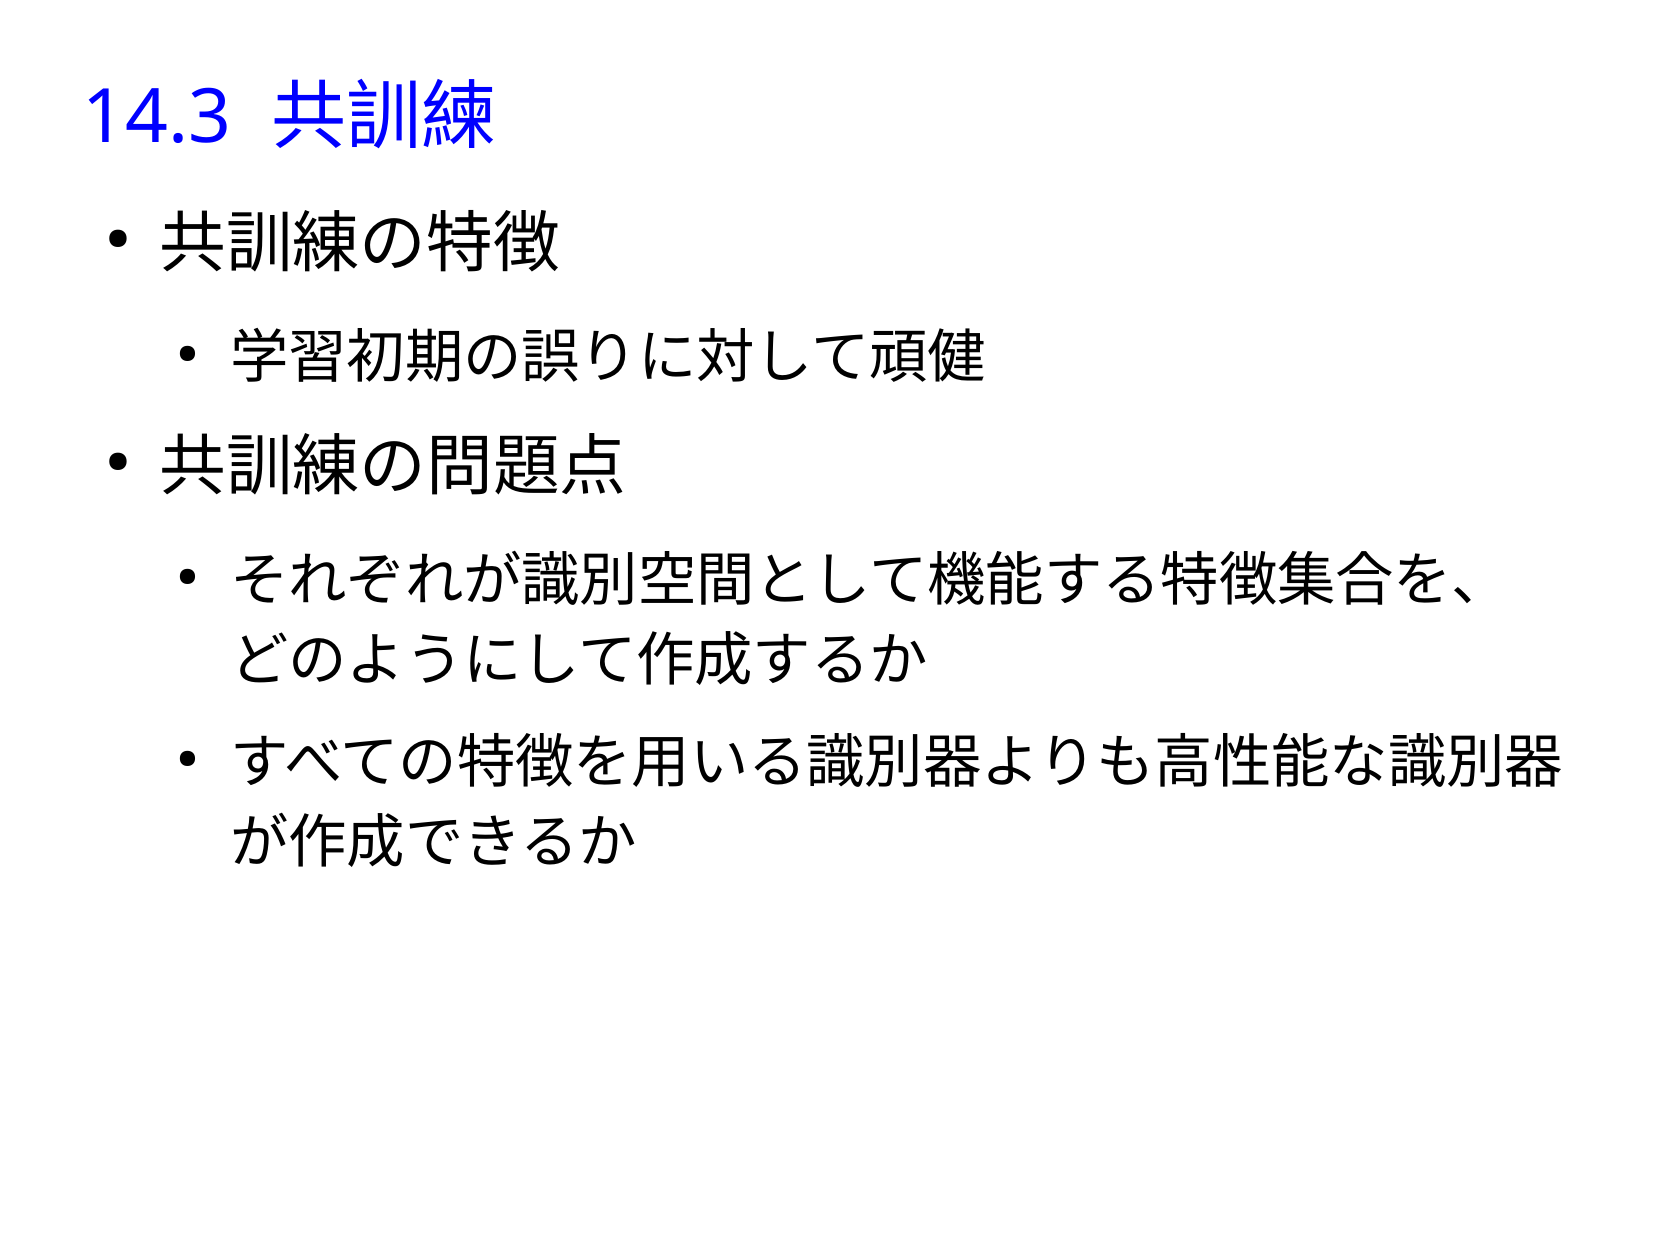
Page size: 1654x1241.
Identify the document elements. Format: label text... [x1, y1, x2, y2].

list 共訓練の特徴 学習初期の誤りに対して頑健 共訓練の問題点 それぞれが識別空間として機能する特徴集合を、 どのようにして作成するか すべての特徴を用いる識別器よりも高性能な識別器が作成できるか [88, 195, 1577, 939]
title 14.3 共訓練 [82, 49, 1571, 178]
